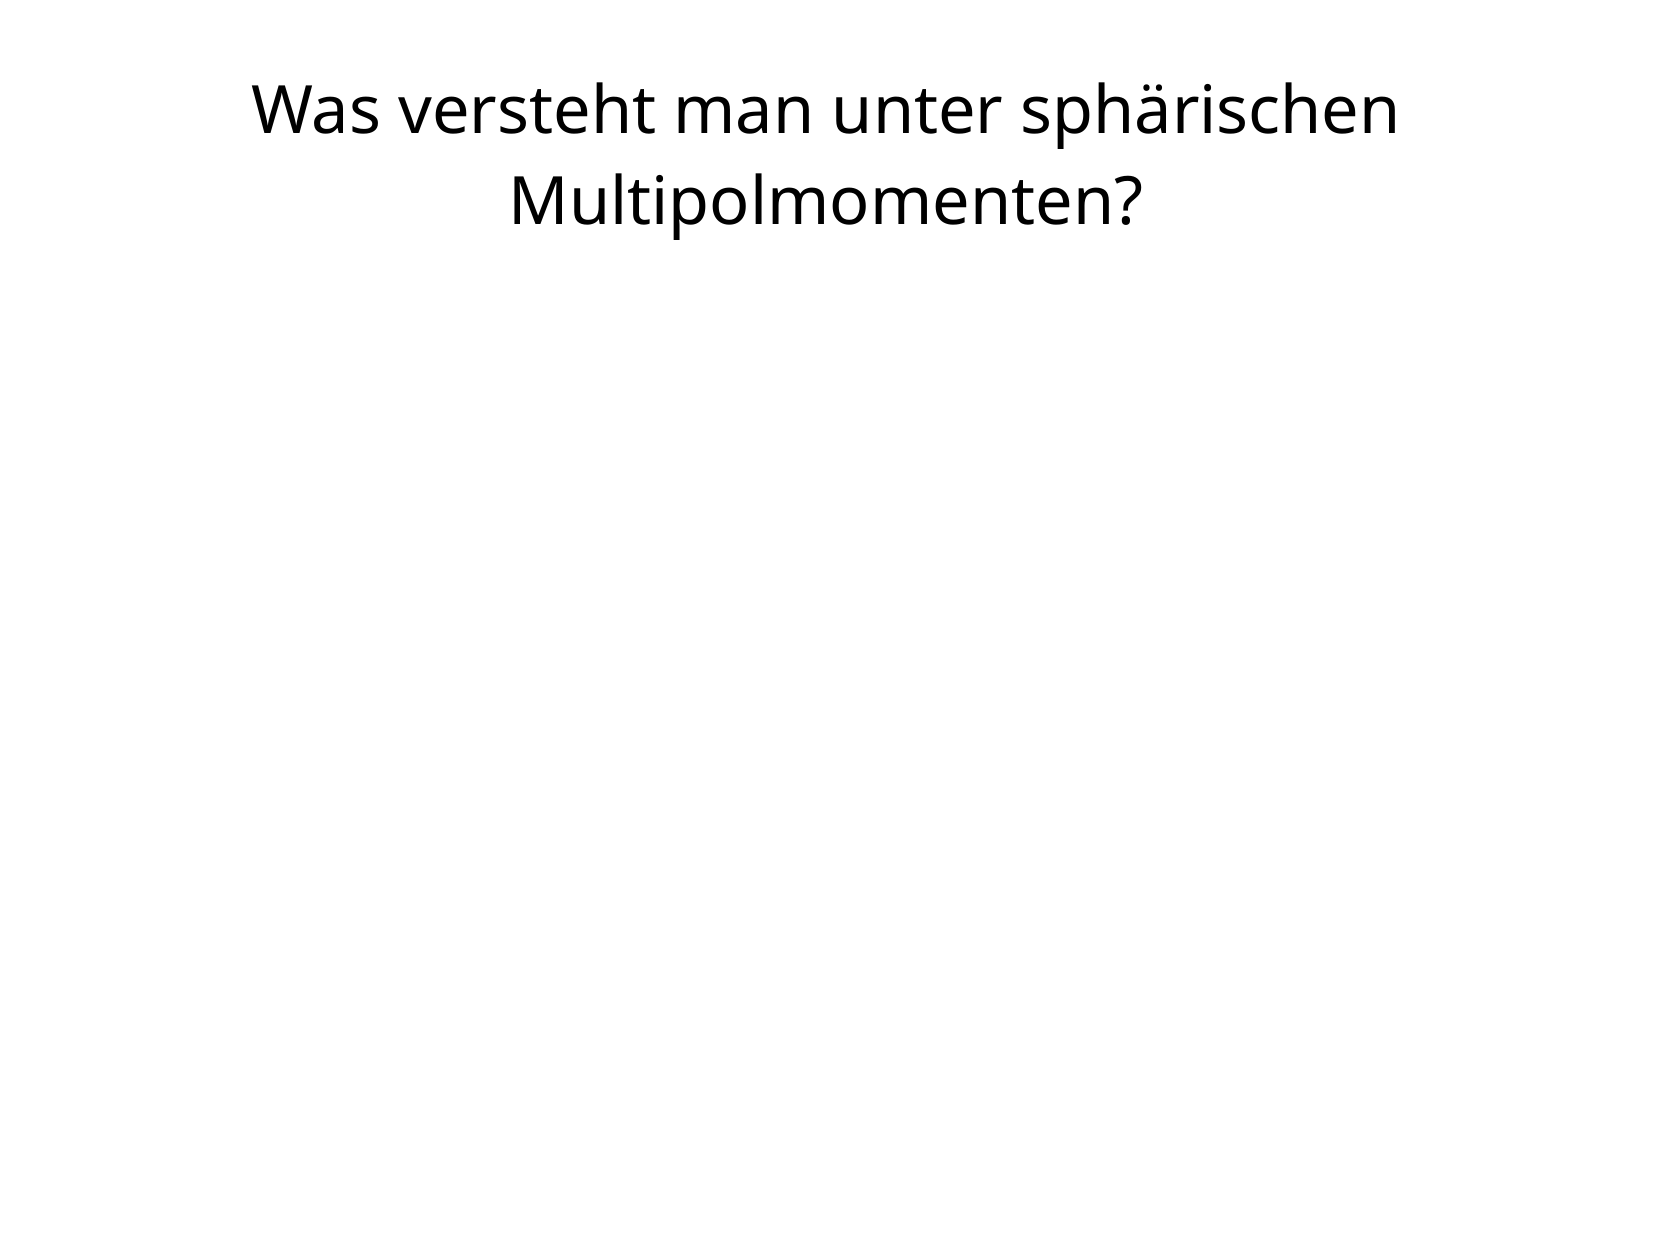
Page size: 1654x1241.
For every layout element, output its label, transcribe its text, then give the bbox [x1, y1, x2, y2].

title Was versteht man unter sphärischen Multipolmomenten? [82, 49, 1571, 257]
